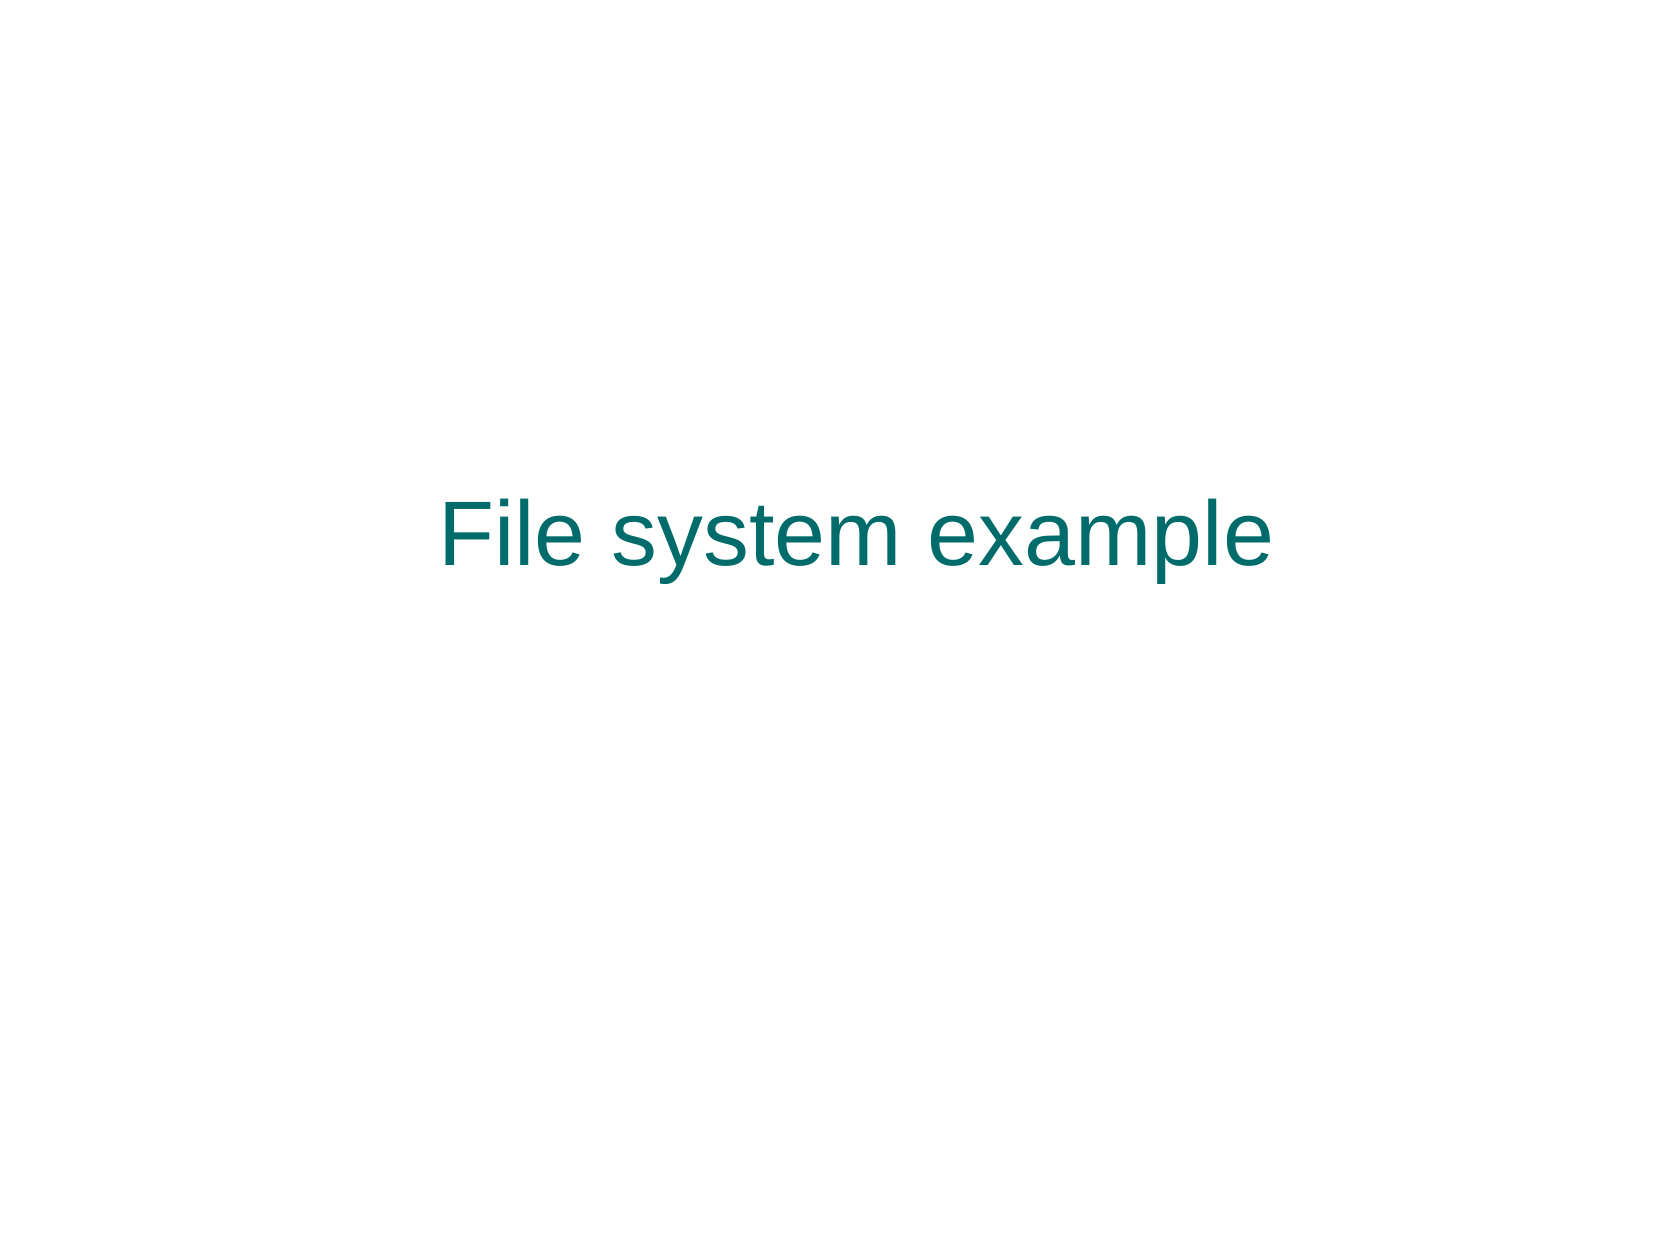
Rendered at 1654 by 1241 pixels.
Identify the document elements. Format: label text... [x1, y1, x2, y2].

title File system example [112, 430, 1601, 638]
